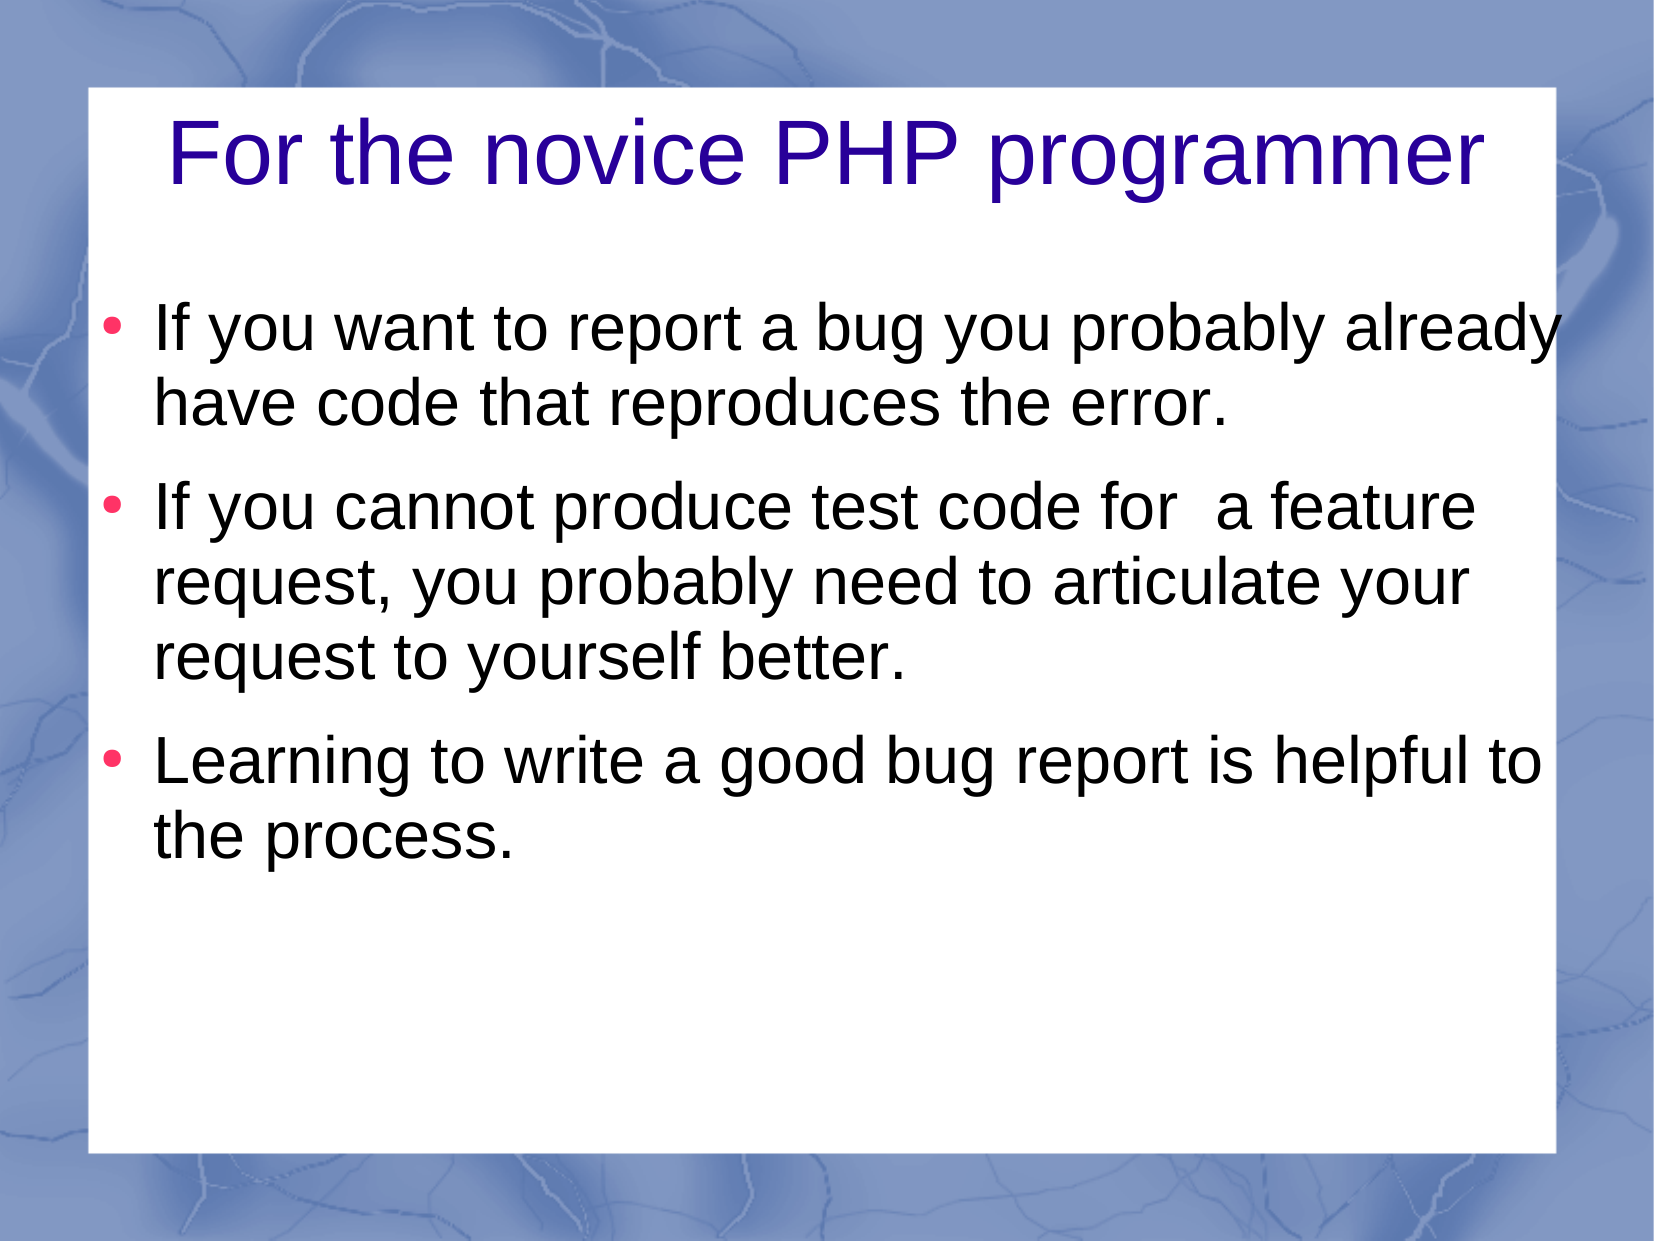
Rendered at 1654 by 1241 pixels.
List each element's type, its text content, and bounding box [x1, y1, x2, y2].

picture [0, 0, 1654, 1241]
title For the novice PHP programmer [82, 49, 1571, 257]
list If you want to report a bug you probably already have code that reproduces the error. If you cannot produce test code for a feature request, you probably need to articulate your request to yourself better. Learning to write a good bug report is helpful to the process. [82, 290, 1571, 1109]
